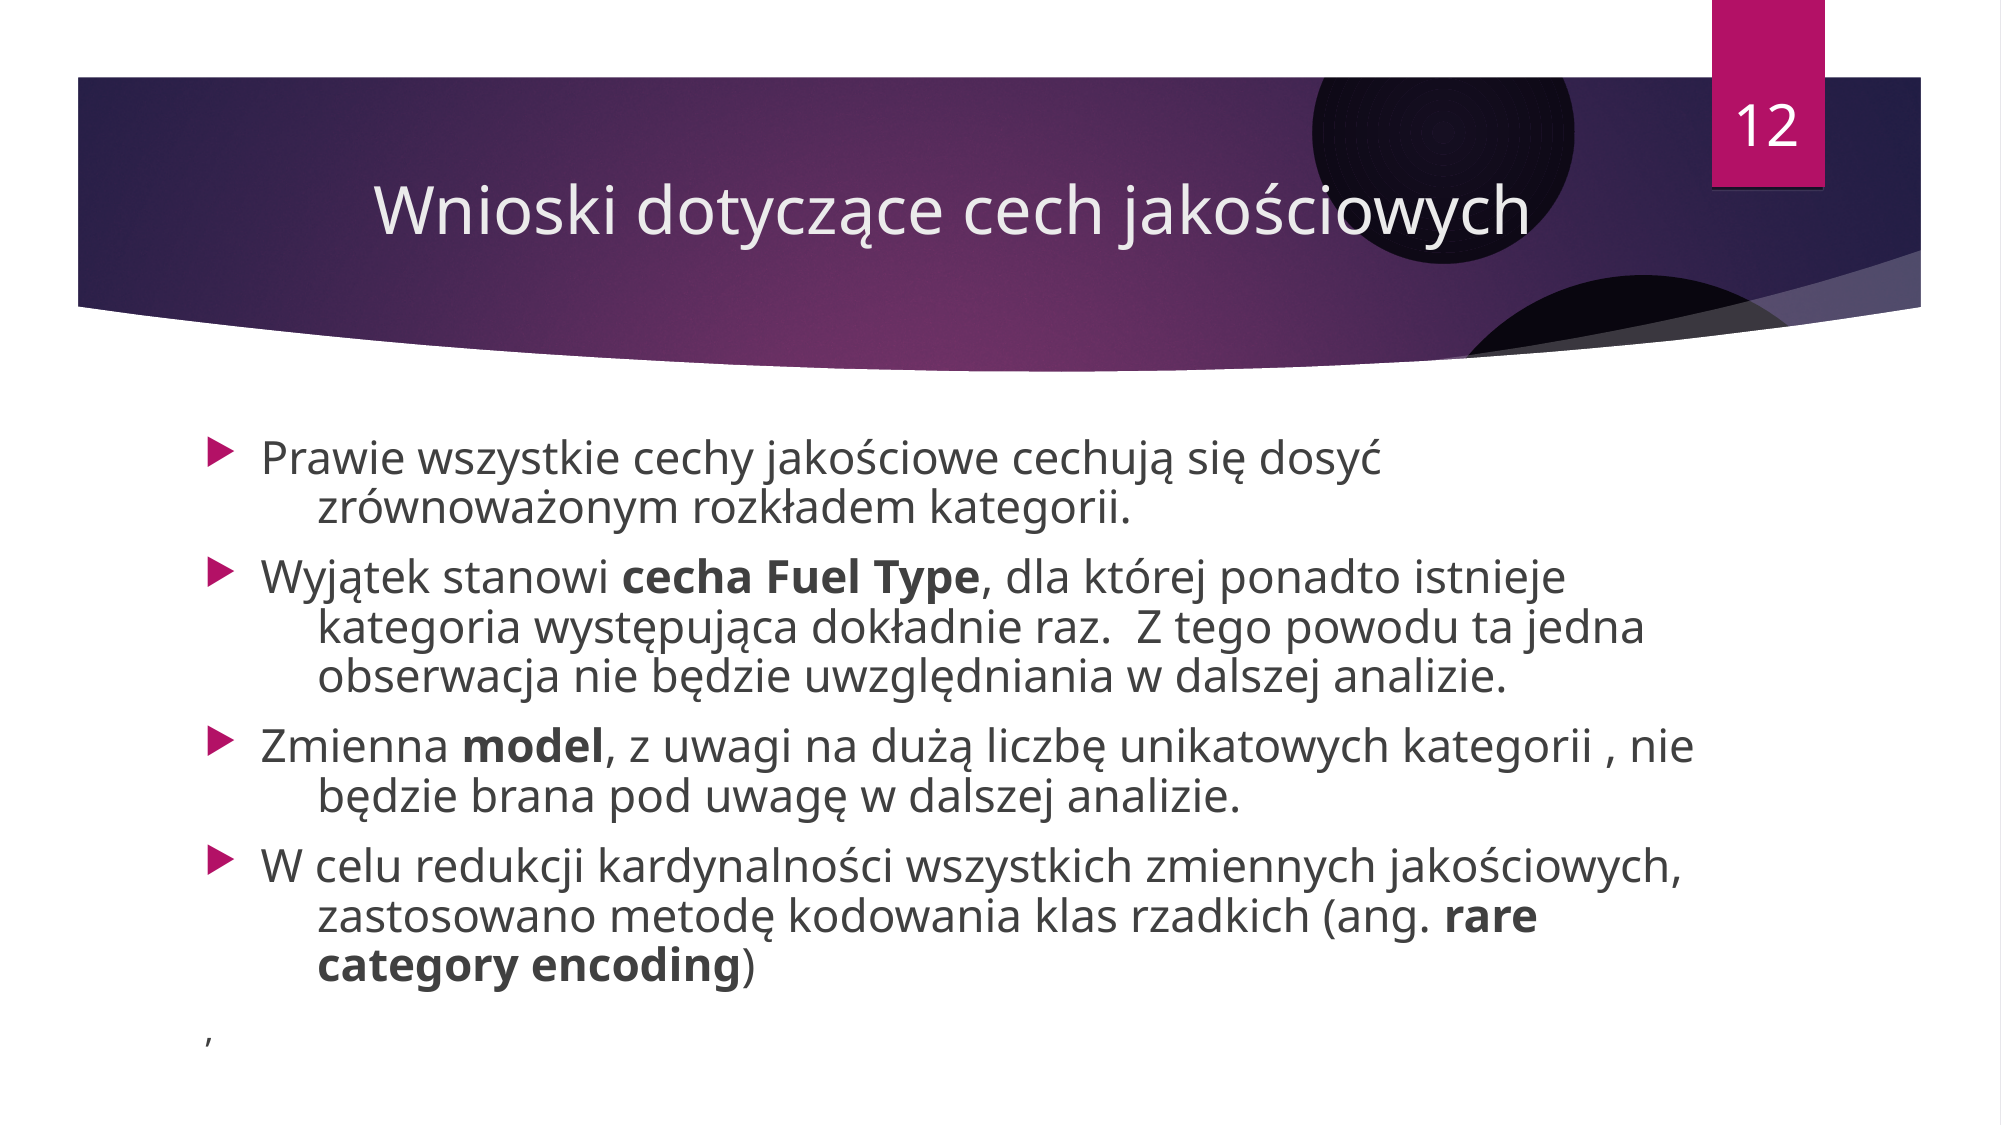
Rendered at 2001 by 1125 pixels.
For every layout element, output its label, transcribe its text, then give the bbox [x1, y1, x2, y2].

title Wnioski dotyczące cech jakościowych [235, 131, 1673, 285]
list Prawie wszystkie cechy jakościowe cechują się dosyć zrównoważonym rozkładem kategorii. Wyjątek stanowi cecha Fuel Type, dla której ponadto istnieje kategoria występująca dokładnie raz. Z tego powodu ta jedna obserwacja nie będzie uwzględniania w dalszej analizie. Zmienna model, z uwagi na dużą liczbę unikatowych kategorii , nie będzie brana pod uwagę w dalszej analizie. W celu redukcji kardynalności wszystkich zmiennych jakościowych, zastosowano metodę kodowania klas rzadkich (ang. rare category encoding) , [189, 427, 1719, 1070]
text_box [1698, 48, 1836, 175]
